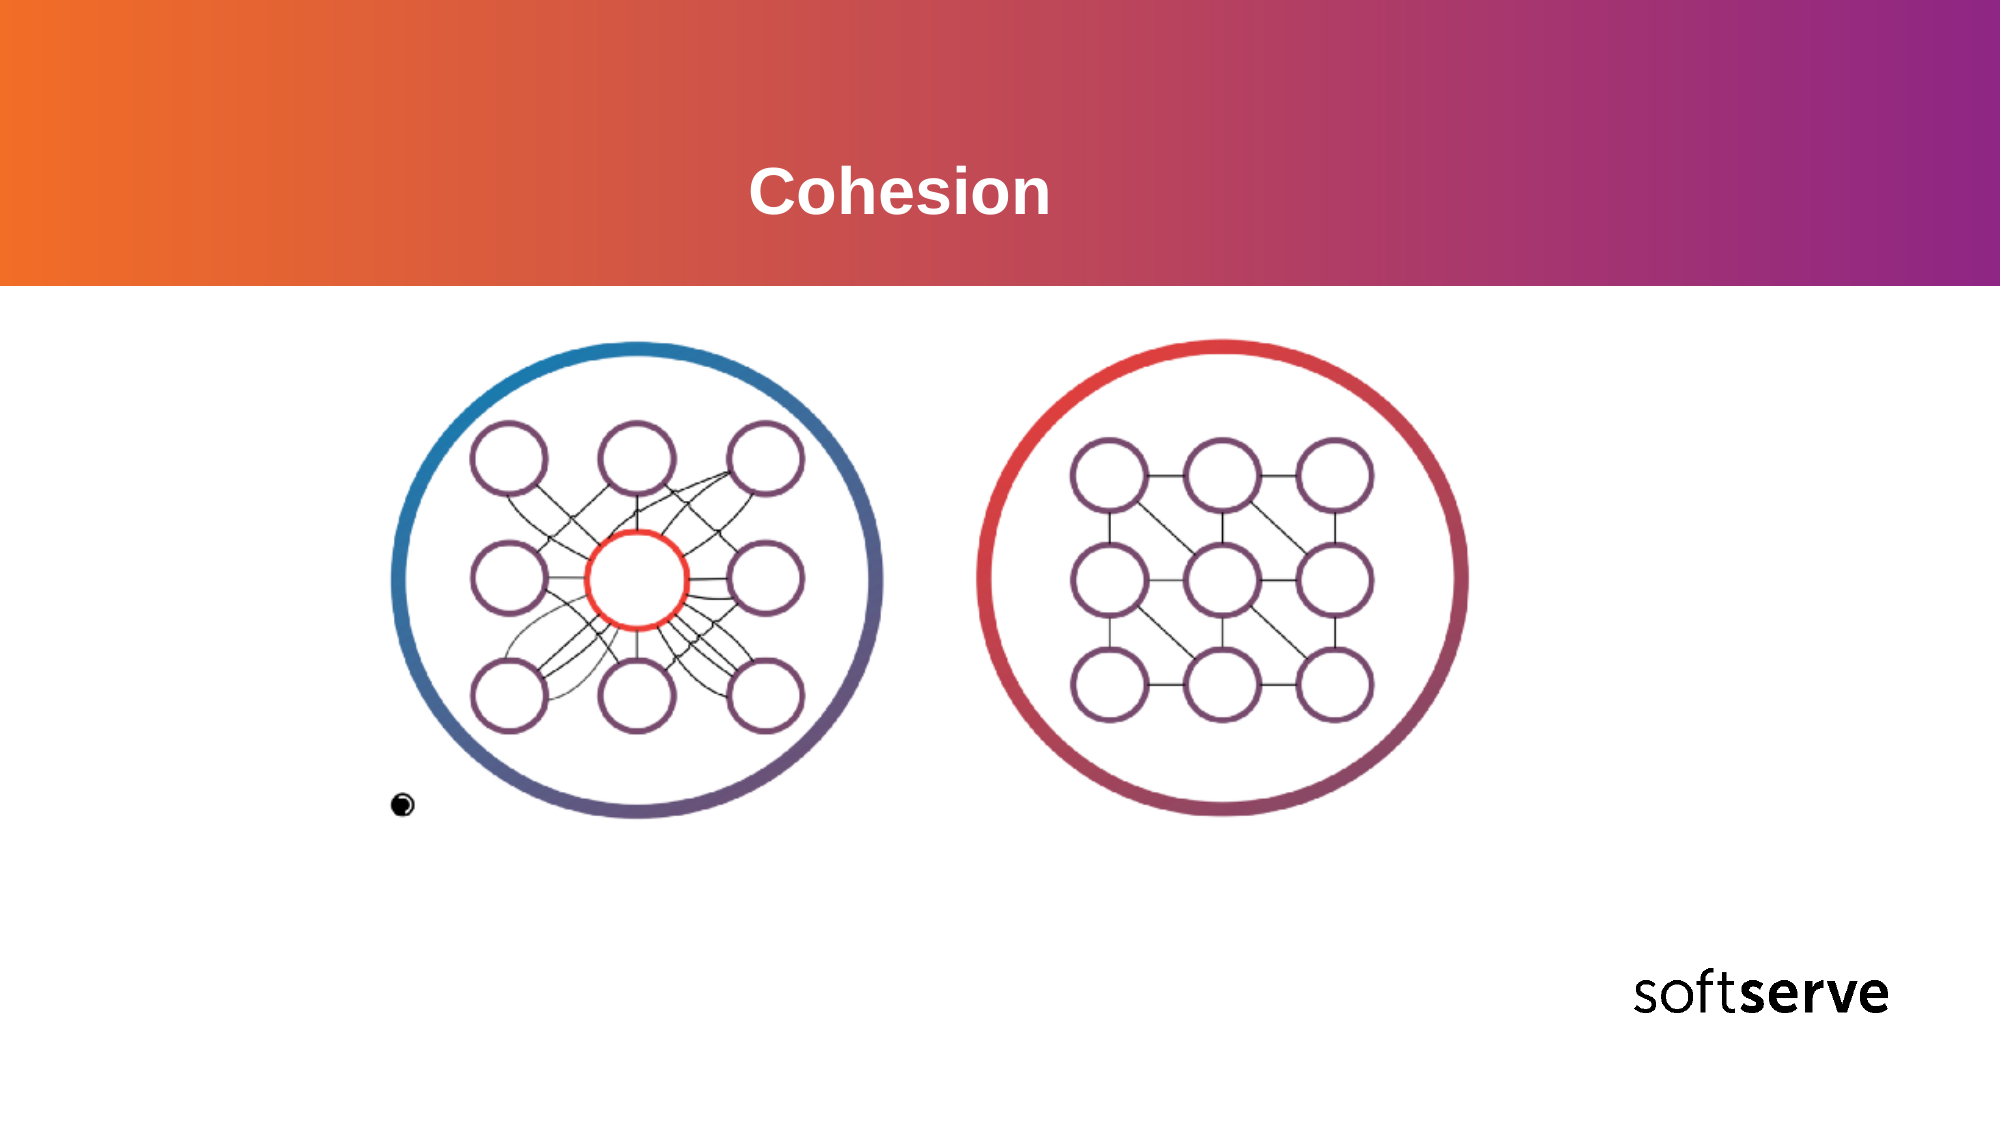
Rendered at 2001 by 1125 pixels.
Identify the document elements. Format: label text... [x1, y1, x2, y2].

picture [382, 331, 1477, 827]
picture [1634, 968, 1888, 1013]
text_box Cohesion [236, 146, 1565, 237]
